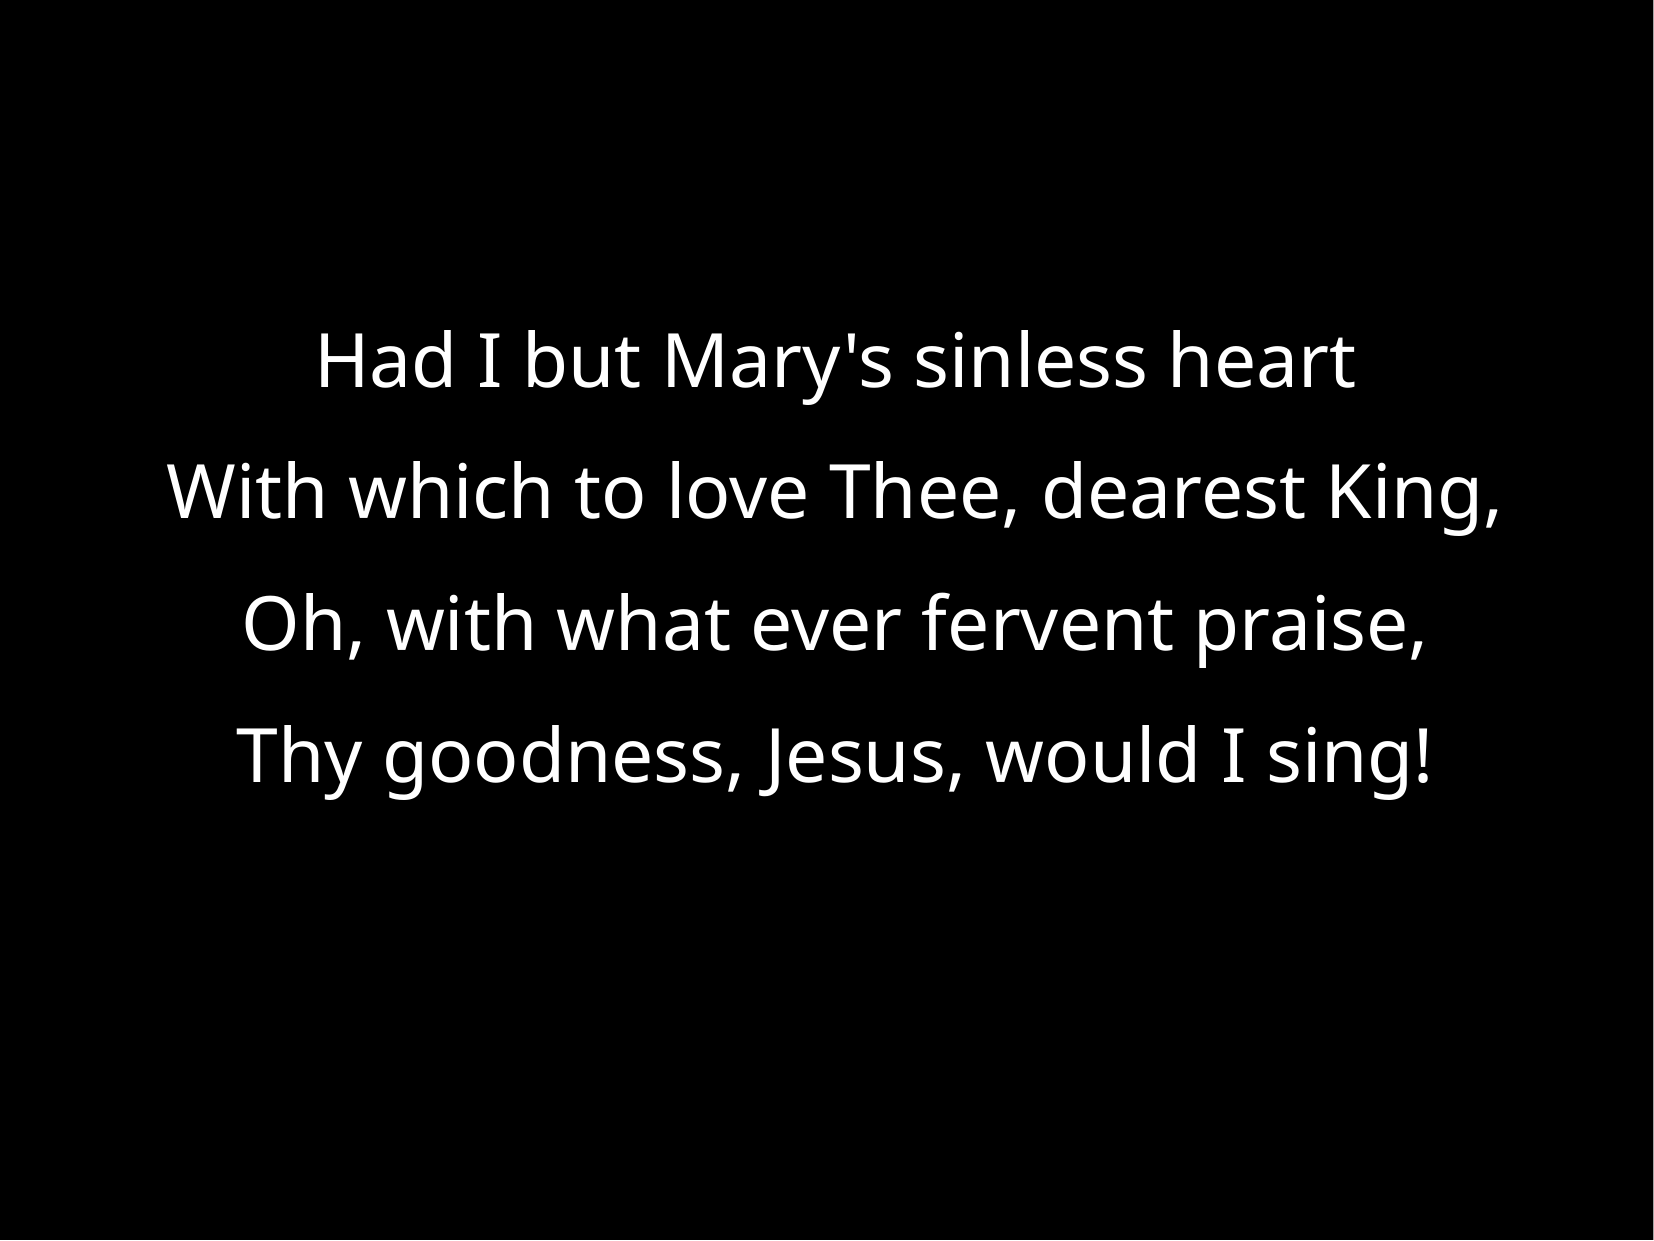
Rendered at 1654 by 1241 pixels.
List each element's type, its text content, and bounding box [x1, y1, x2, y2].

list Had I but Mary's sinless heart With which to love Thee, dearest King, Oh, with what ever fervent praise, Thy goodness, Jesus, would I sing! [0, 307, 1654, 1229]
